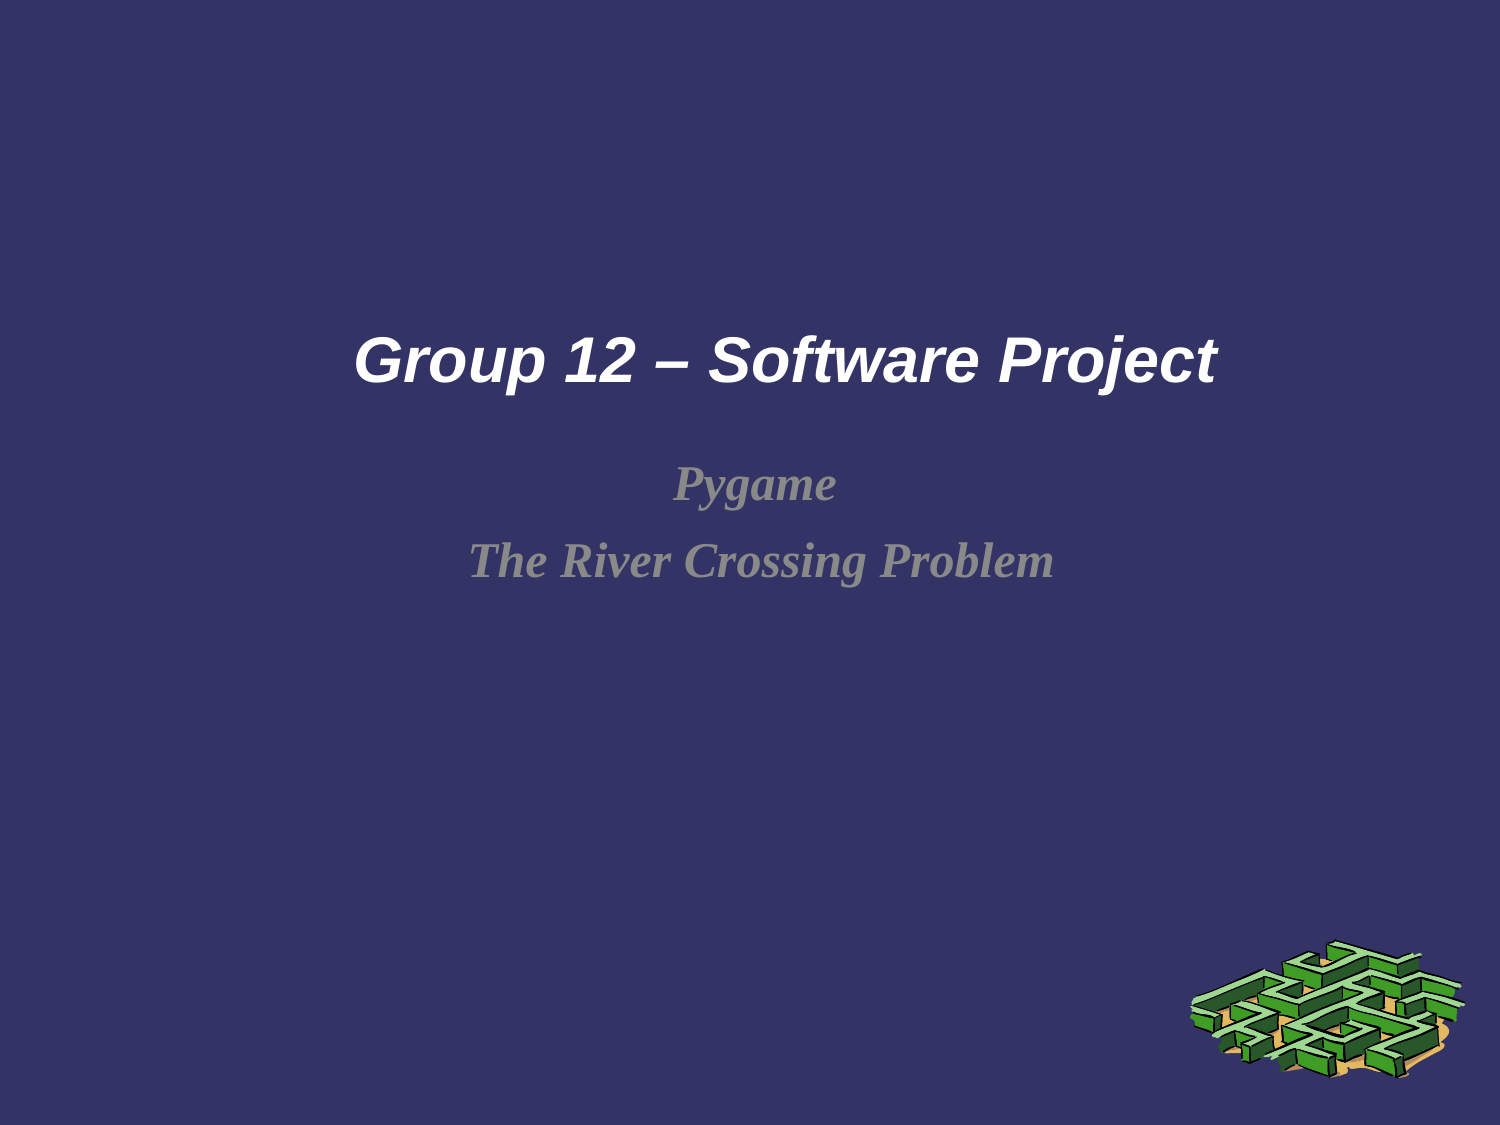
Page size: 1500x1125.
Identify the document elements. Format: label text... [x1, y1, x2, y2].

title Group 12 – Software Project [118, 236, 1394, 478]
text_box Pygame The River Crossing Problem [236, 442, 1287, 731]
